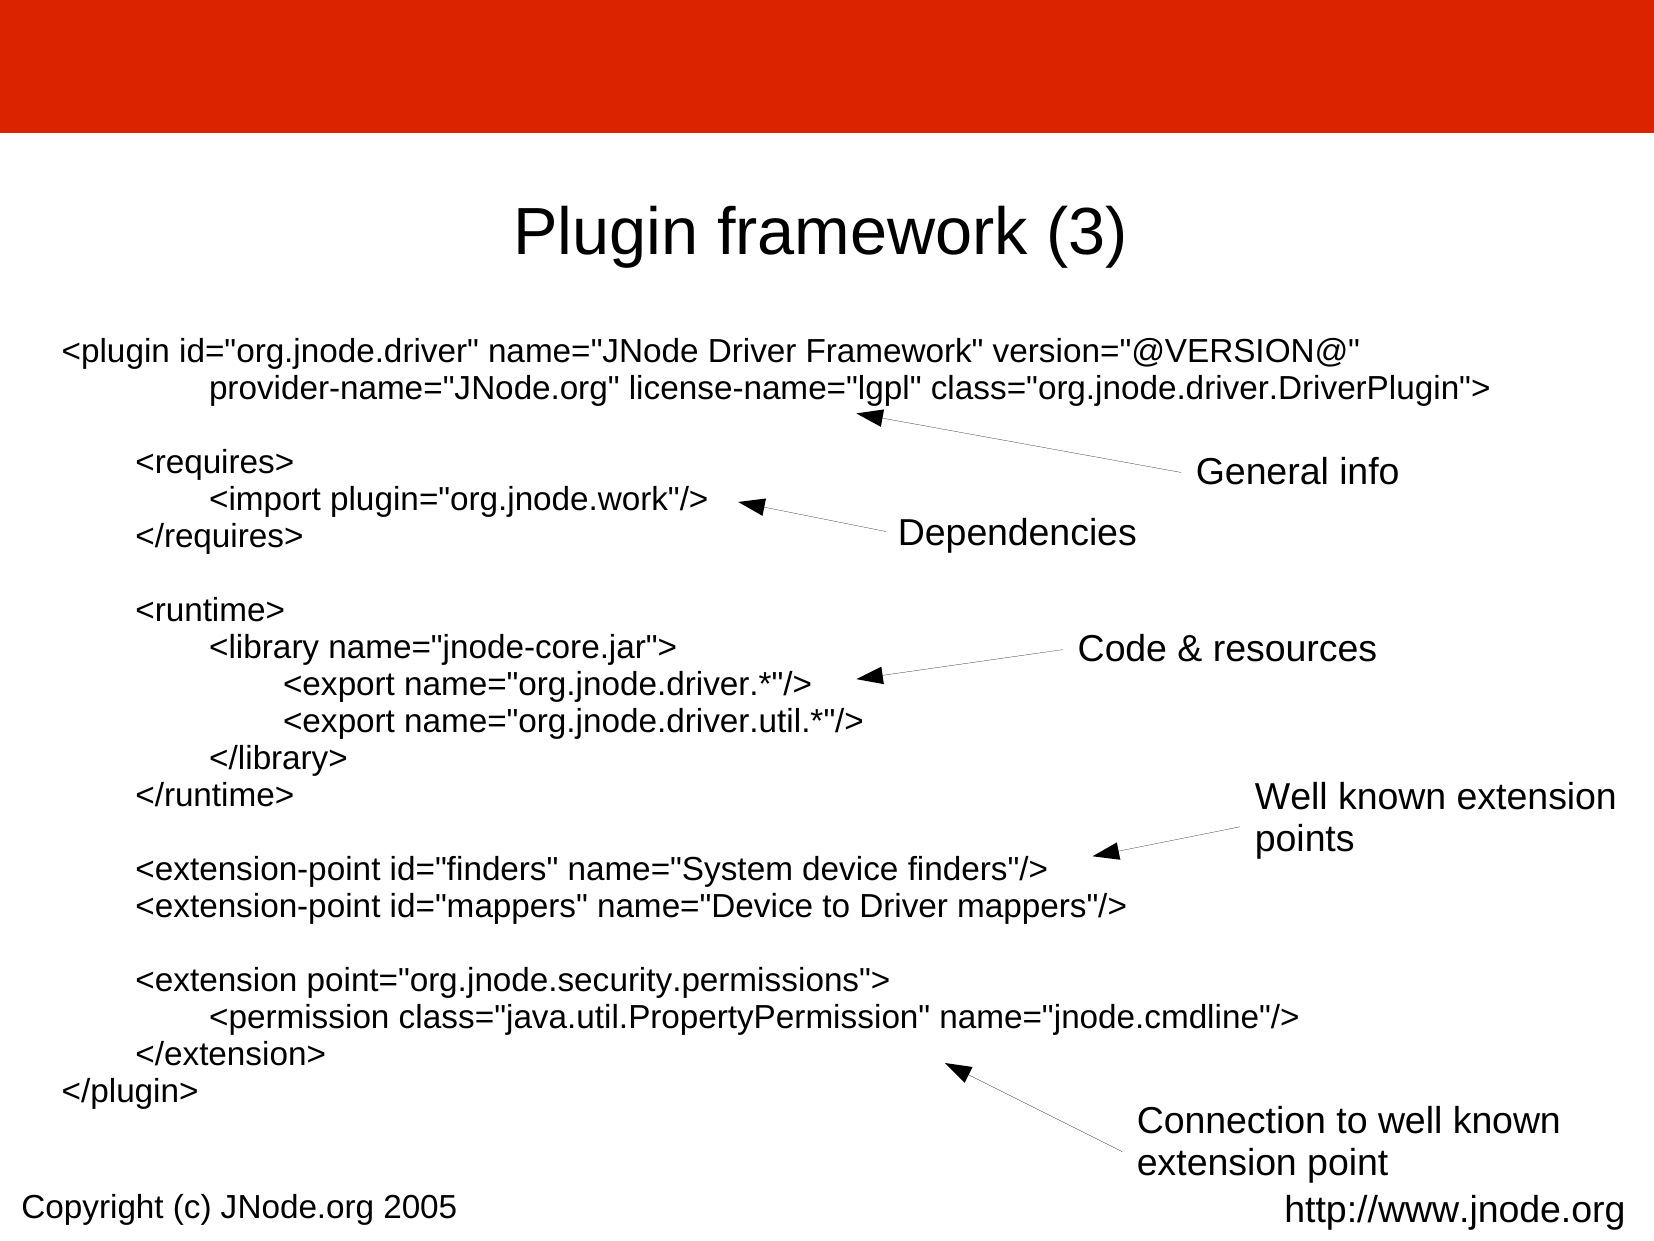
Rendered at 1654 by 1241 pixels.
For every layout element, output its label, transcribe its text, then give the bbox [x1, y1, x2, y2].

text_box Connection to well known extension point [1122, 1092, 1575, 1192]
text_box Well known extension points [1240, 767, 1631, 867]
text_box General info [1181, 442, 1415, 500]
title Plugin framework (3) [76, 147, 1565, 316]
text_box Code & resources [1062, 620, 1393, 677]
text_box Dependencies [883, 504, 1152, 562]
text_box <plugin id="org.jnode.driver" name="JNode Driver Framework" version="@VERSION@" provider-name="JNode.org" license-name="lgpl" class="org.jnode.driver.DriverPlugin"> <requires> <import plugin="org.jnode.work"/> </requires> <runtime> <library name="jnode-core.jar"> <export name="org.jnode.driver.*"/> <export name="org.jnode.driver.util.*"/> </library> </runtime> <extension-point id="finders" name="System device finders"/> <extension-point id="mappers" name="Device to Driver mappers"/> <extension point="org.jnode.security.permissions"> <permission class="java.util.PropertyPermission" name="jnode.cmdline"/> </extension> </plugin> [46, 324, 1612, 1152]
